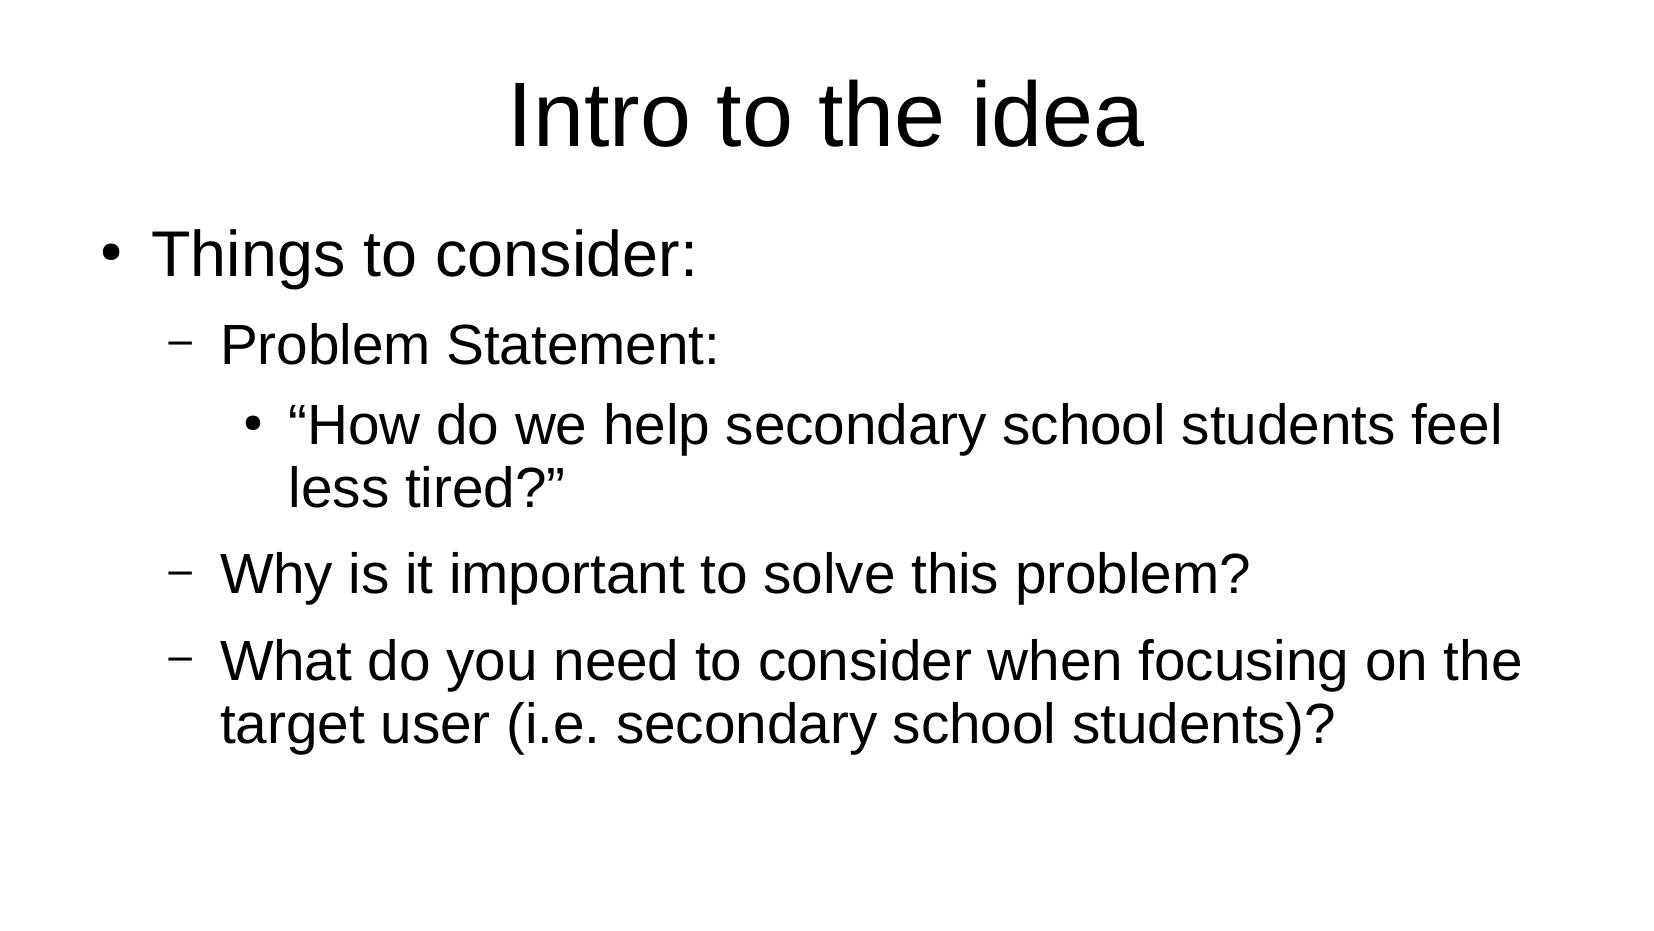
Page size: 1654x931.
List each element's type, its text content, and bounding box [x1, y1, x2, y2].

list Things to consider: Problem Statement: “How do we help secondary school students feel less tired?” Why is it important to solve this problem? What do you need to consider when focusing on the target user (i.e. secondary school students)? [82, 217, 1571, 758]
title Intro to the idea [82, 37, 1571, 193]
